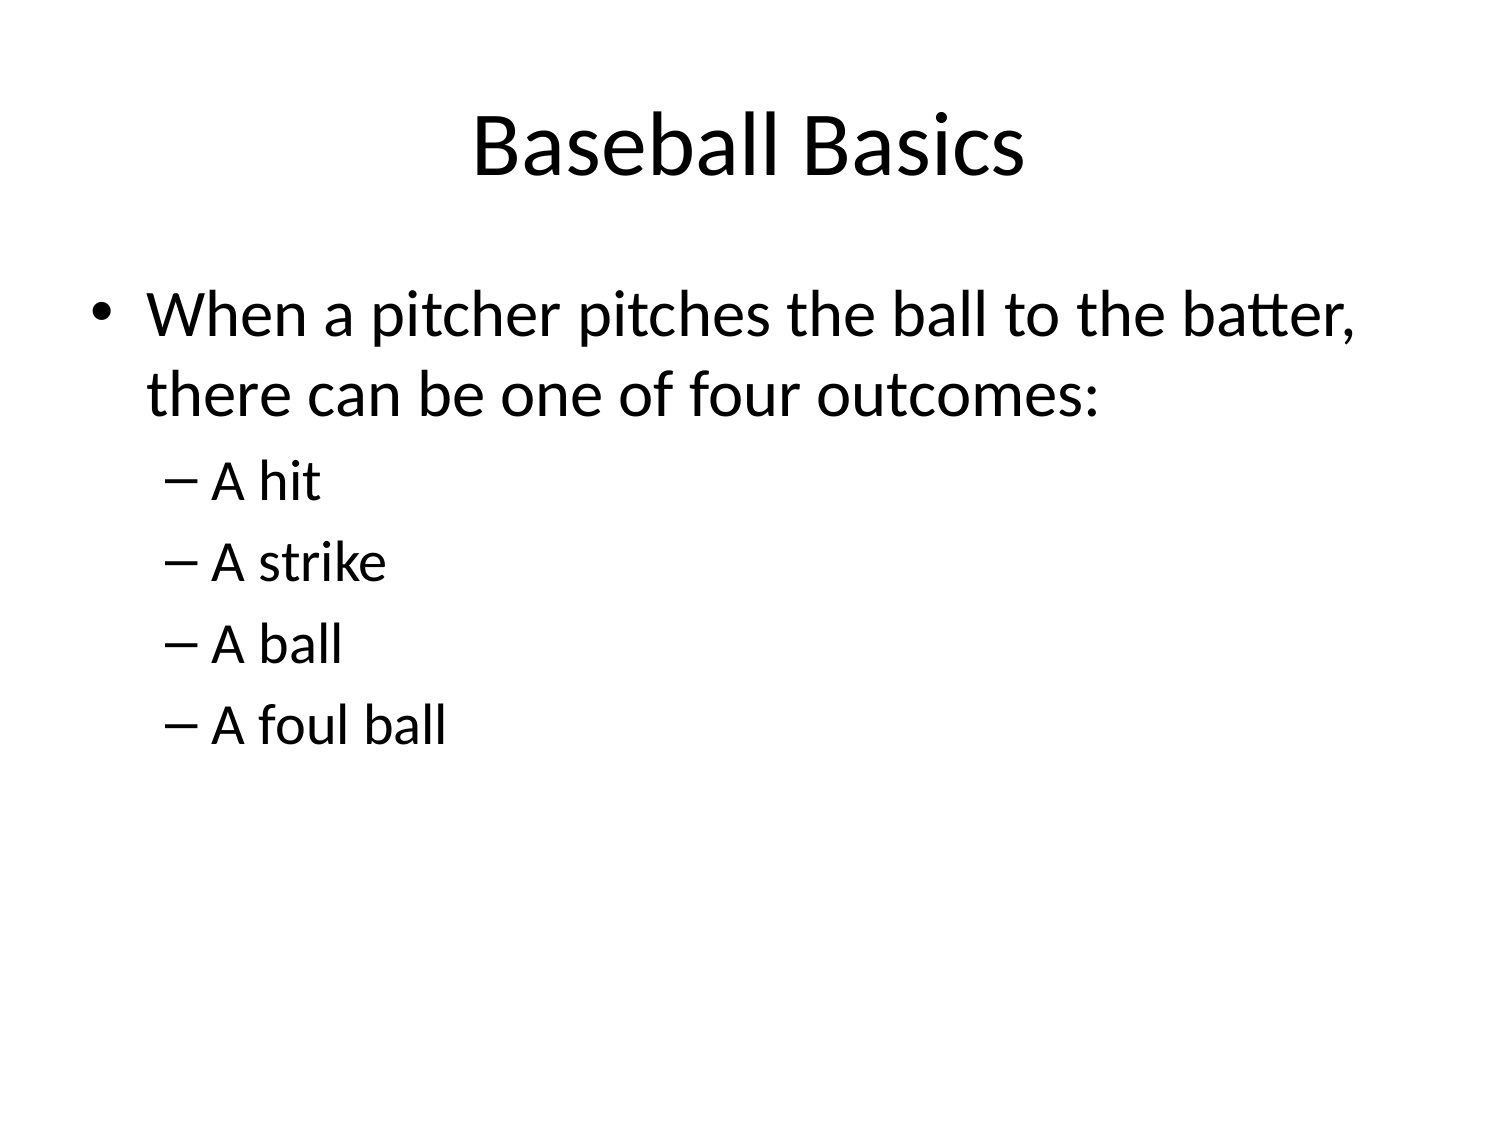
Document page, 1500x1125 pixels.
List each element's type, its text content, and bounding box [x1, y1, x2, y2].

list When a pitcher pitches the ball to the batter, there can be one of four outcomes: A hit A strike A ball A foul ball [75, 262, 1425, 1005]
title Baseball Basics [75, 45, 1425, 233]
